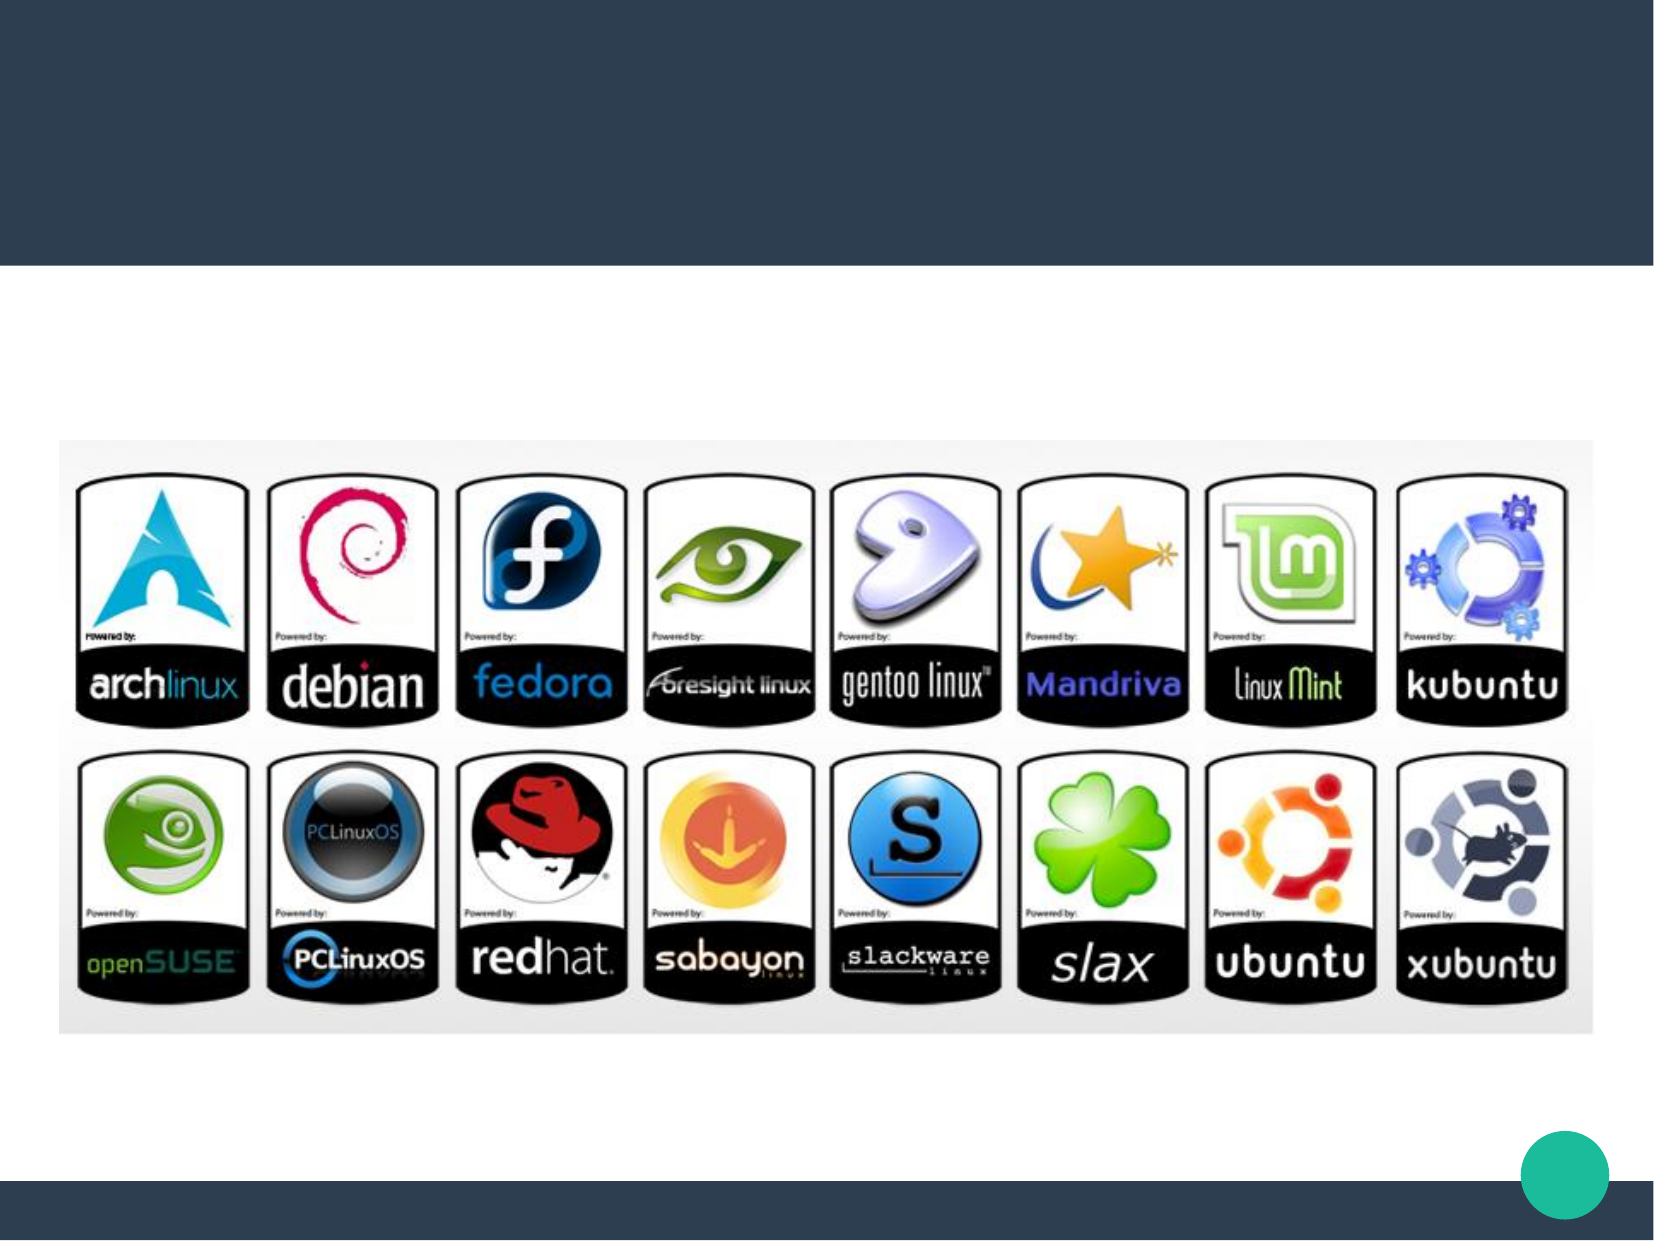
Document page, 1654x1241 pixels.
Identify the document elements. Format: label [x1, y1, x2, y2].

picture [59, 440, 1595, 1036]
